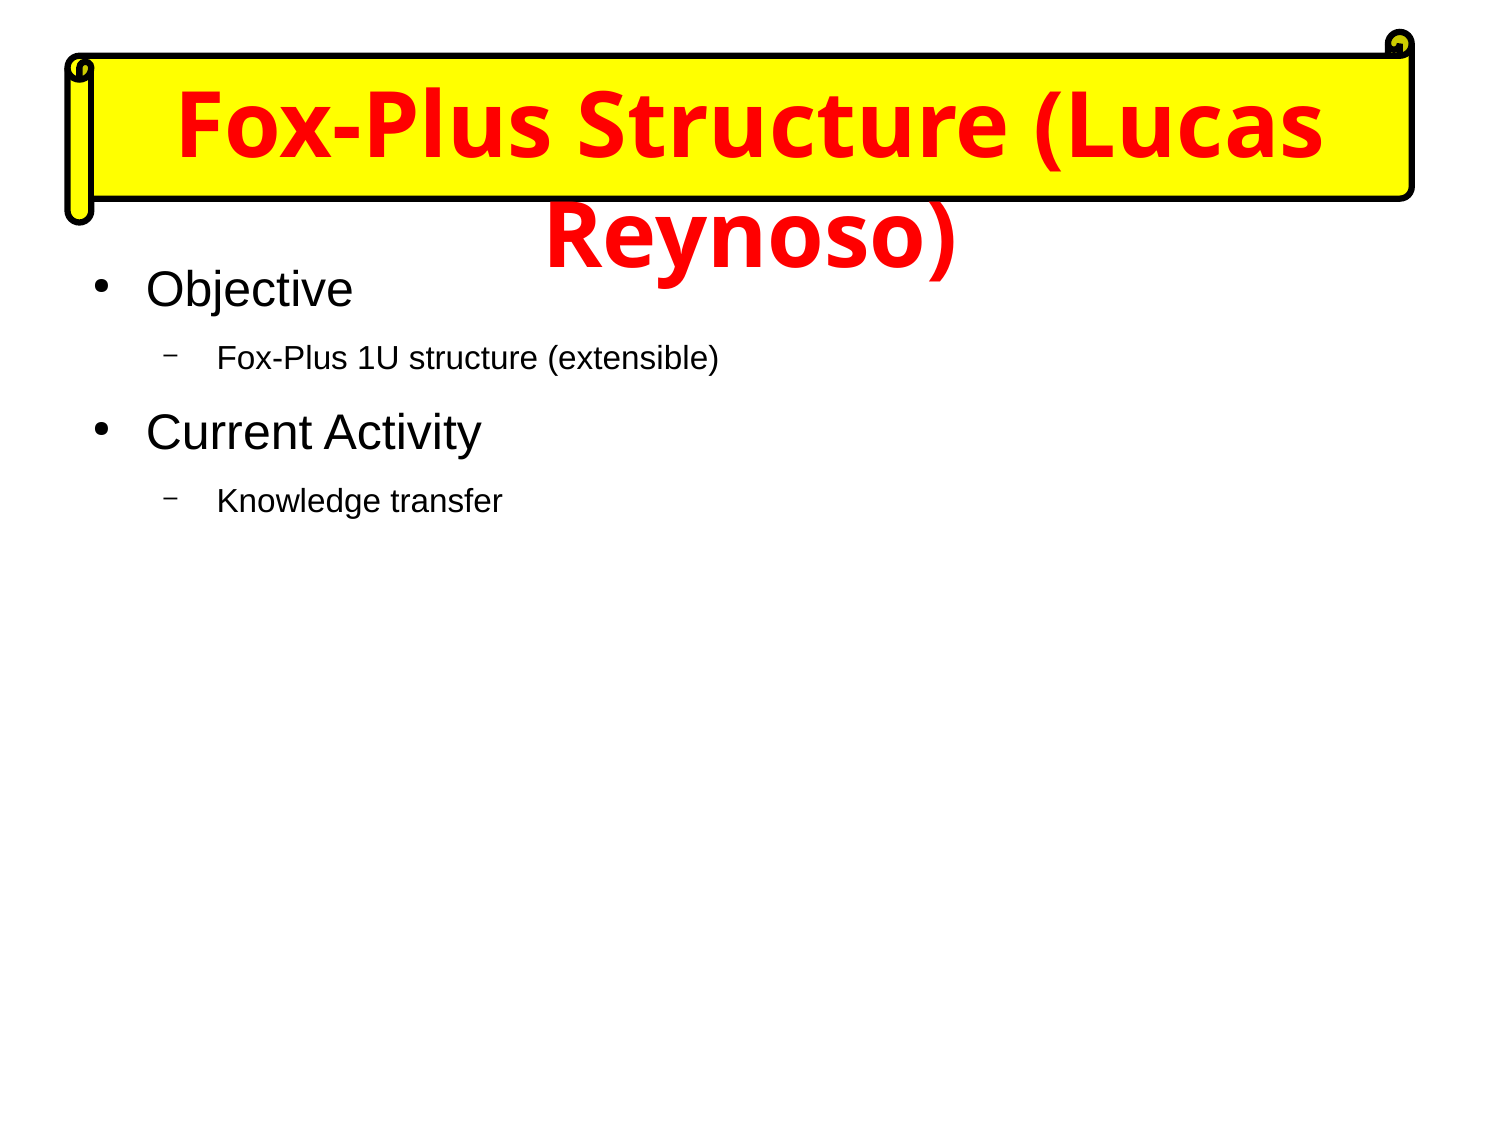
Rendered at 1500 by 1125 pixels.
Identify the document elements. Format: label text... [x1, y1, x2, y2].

text_box [72, 31, 1412, 58]
text_box Fox-Plus Structure (Lucas Reynoso) [0, 58, 1500, 294]
list Objective Fox-Plus 1U structure (extensible) Current Activity Knowledge transfer [75, 294, 1425, 916]
